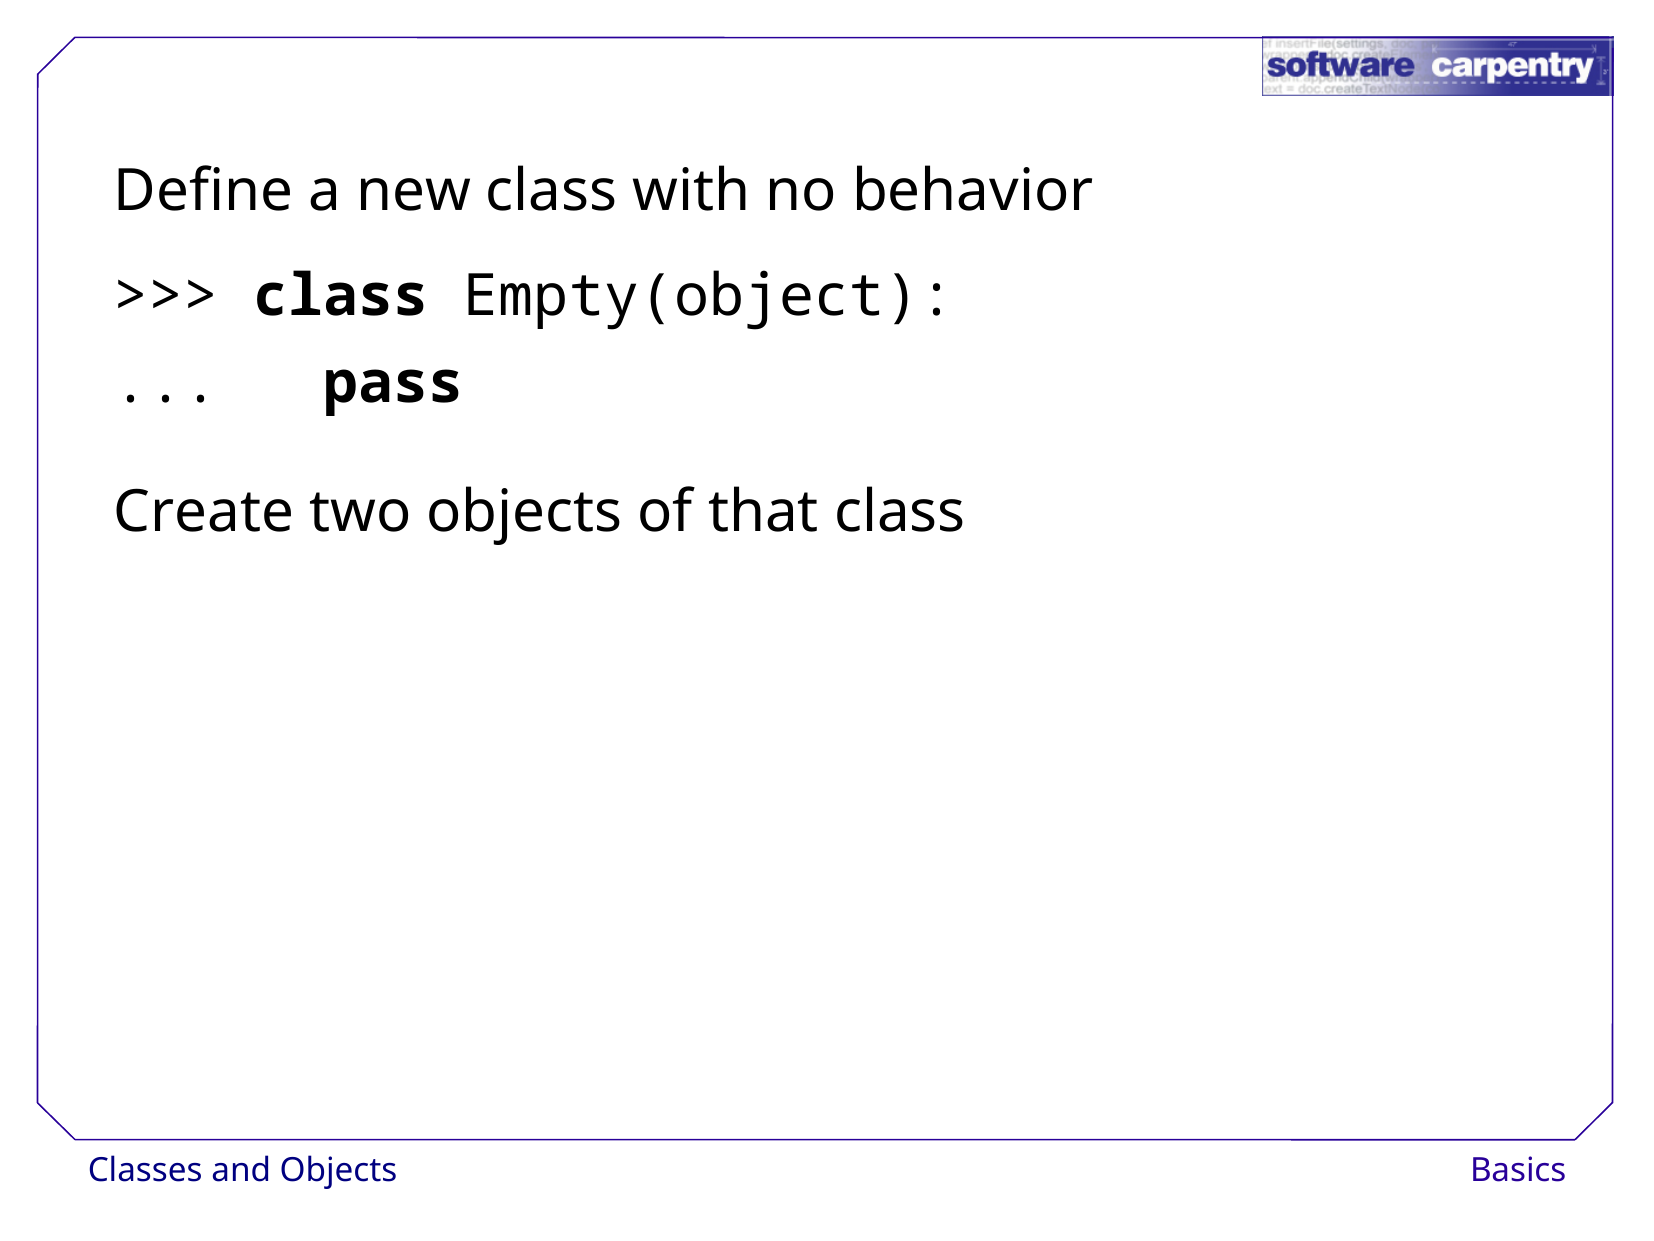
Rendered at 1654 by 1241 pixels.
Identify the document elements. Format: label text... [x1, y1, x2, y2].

text_box >>> class Empty(object): ... pass [99, 231, 1517, 422]
text_box Define a new class with no behavior [99, 109, 1517, 231]
picture [1262, 36, 1614, 96]
text_box Create two objects of that class [99, 430, 1517, 552]
